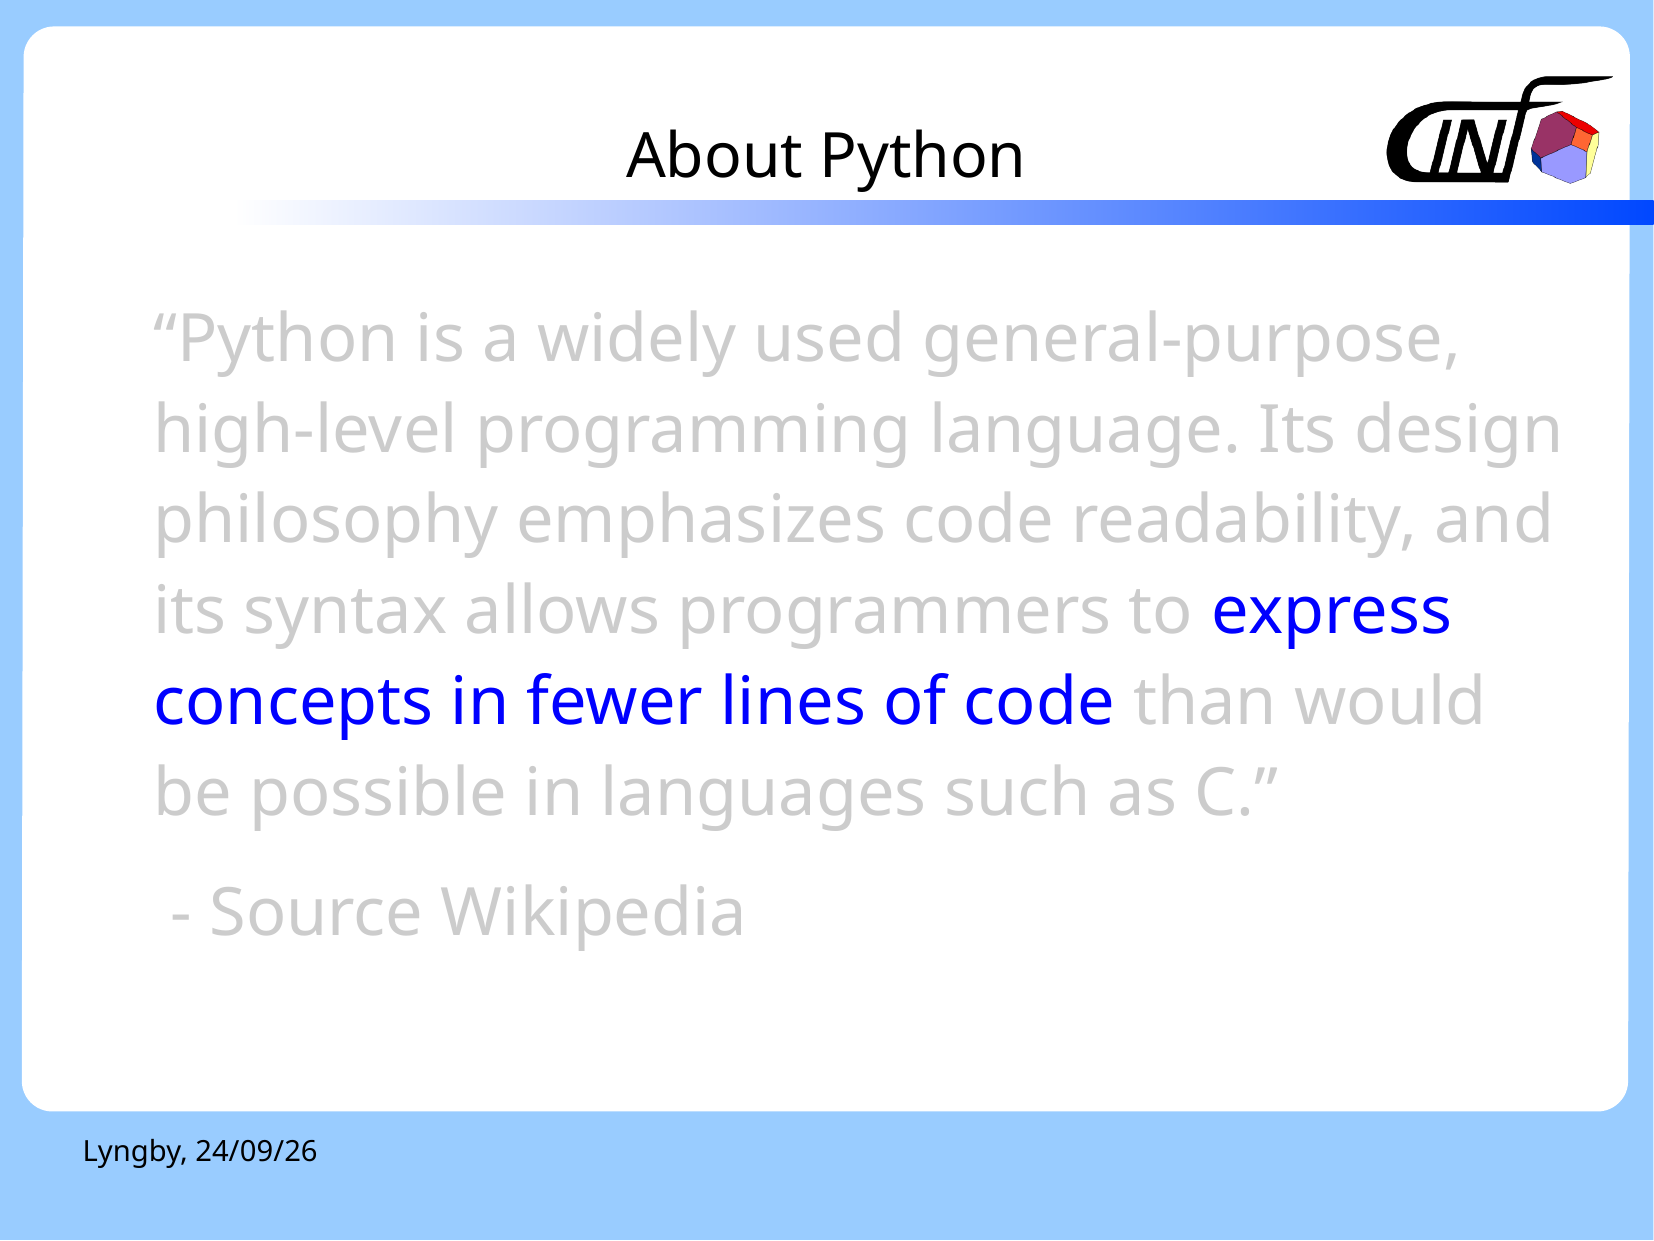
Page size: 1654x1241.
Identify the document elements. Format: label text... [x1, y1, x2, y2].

list “Python is a widely used general-purpose, high-level programming language. Its design philosophy emphasizes code readability, and its syntax allows programmers to express concepts in fewer lines of code than would be possible in languages such as C.” - Source Wikipedia [82, 290, 1571, 1010]
picture [1571, 76, 1613, 184]
title About Python [82, 49, 1571, 257]
